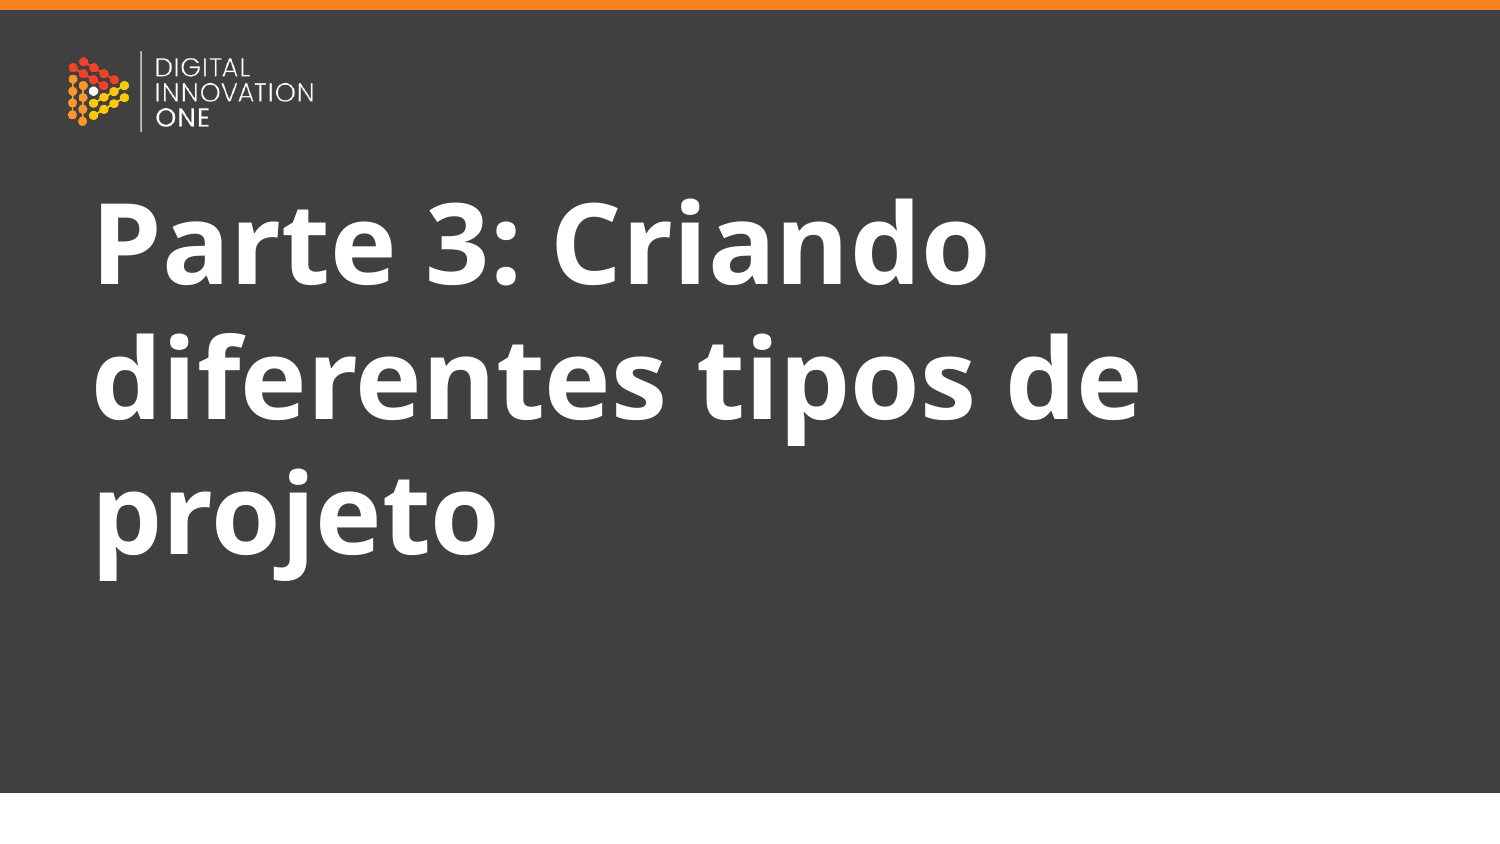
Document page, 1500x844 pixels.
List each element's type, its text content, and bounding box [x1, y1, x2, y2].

picture [51, 42, 330, 140]
text_box [0, 0, 1500, 844]
text_box Parte 3: Criando diferentes tipos de projeto [76, 250, 1475, 500]
